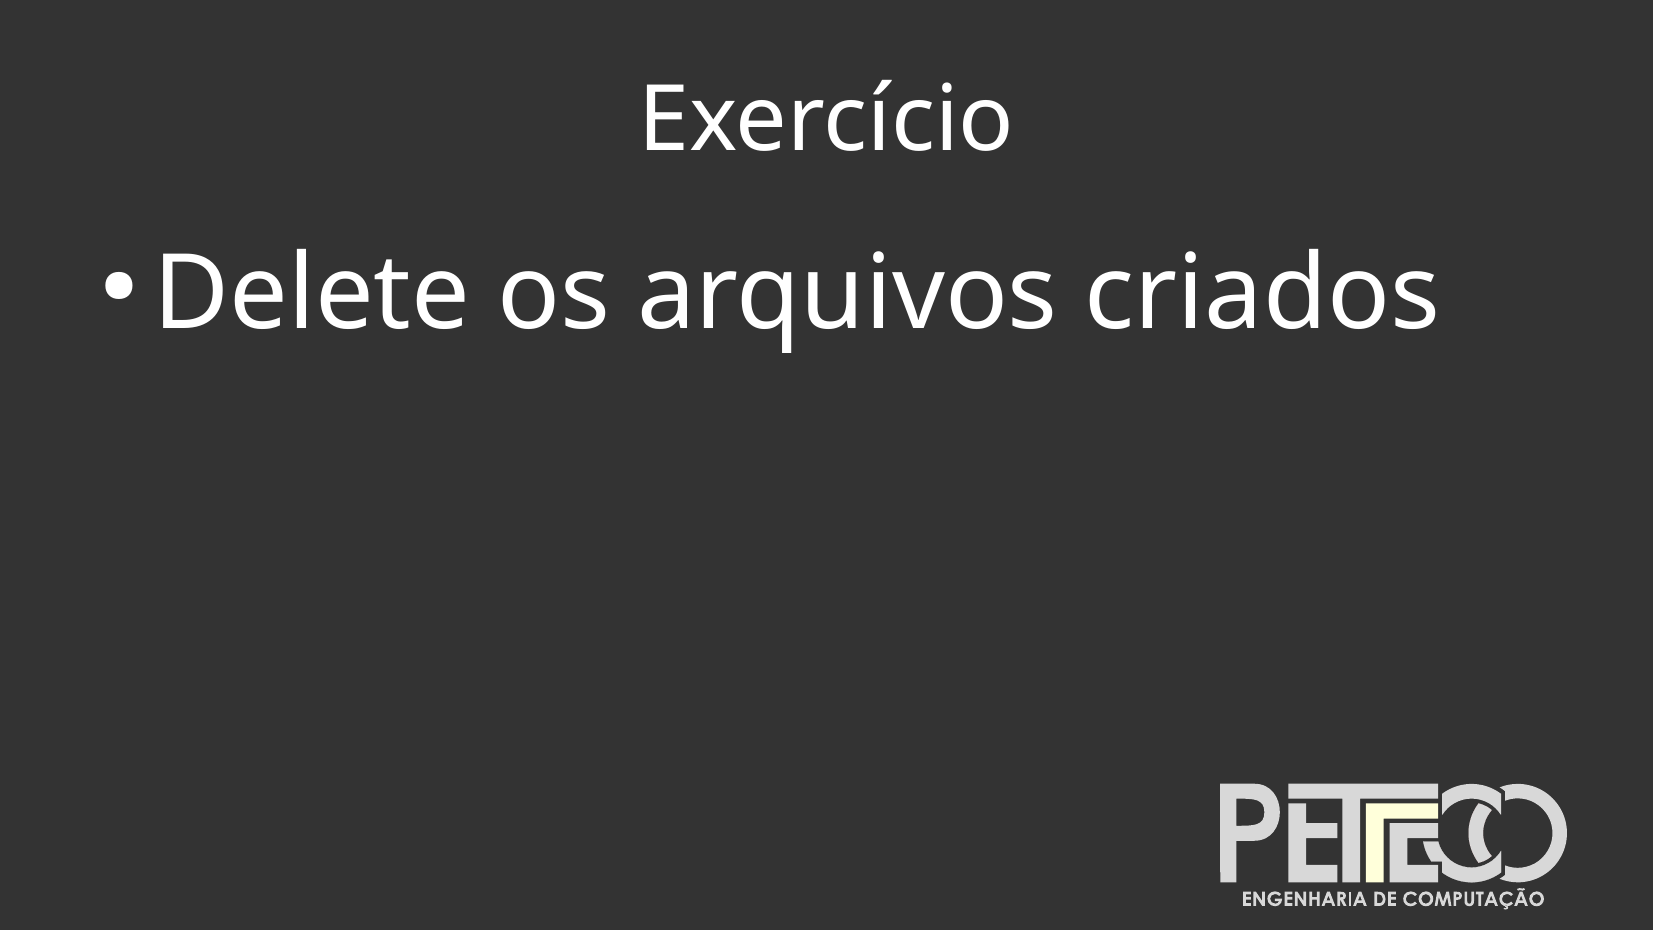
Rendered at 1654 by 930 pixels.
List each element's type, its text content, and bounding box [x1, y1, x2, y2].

title Exercício [82, 37, 1571, 193]
list Delete os arquivos criados [82, 217, 1571, 766]
